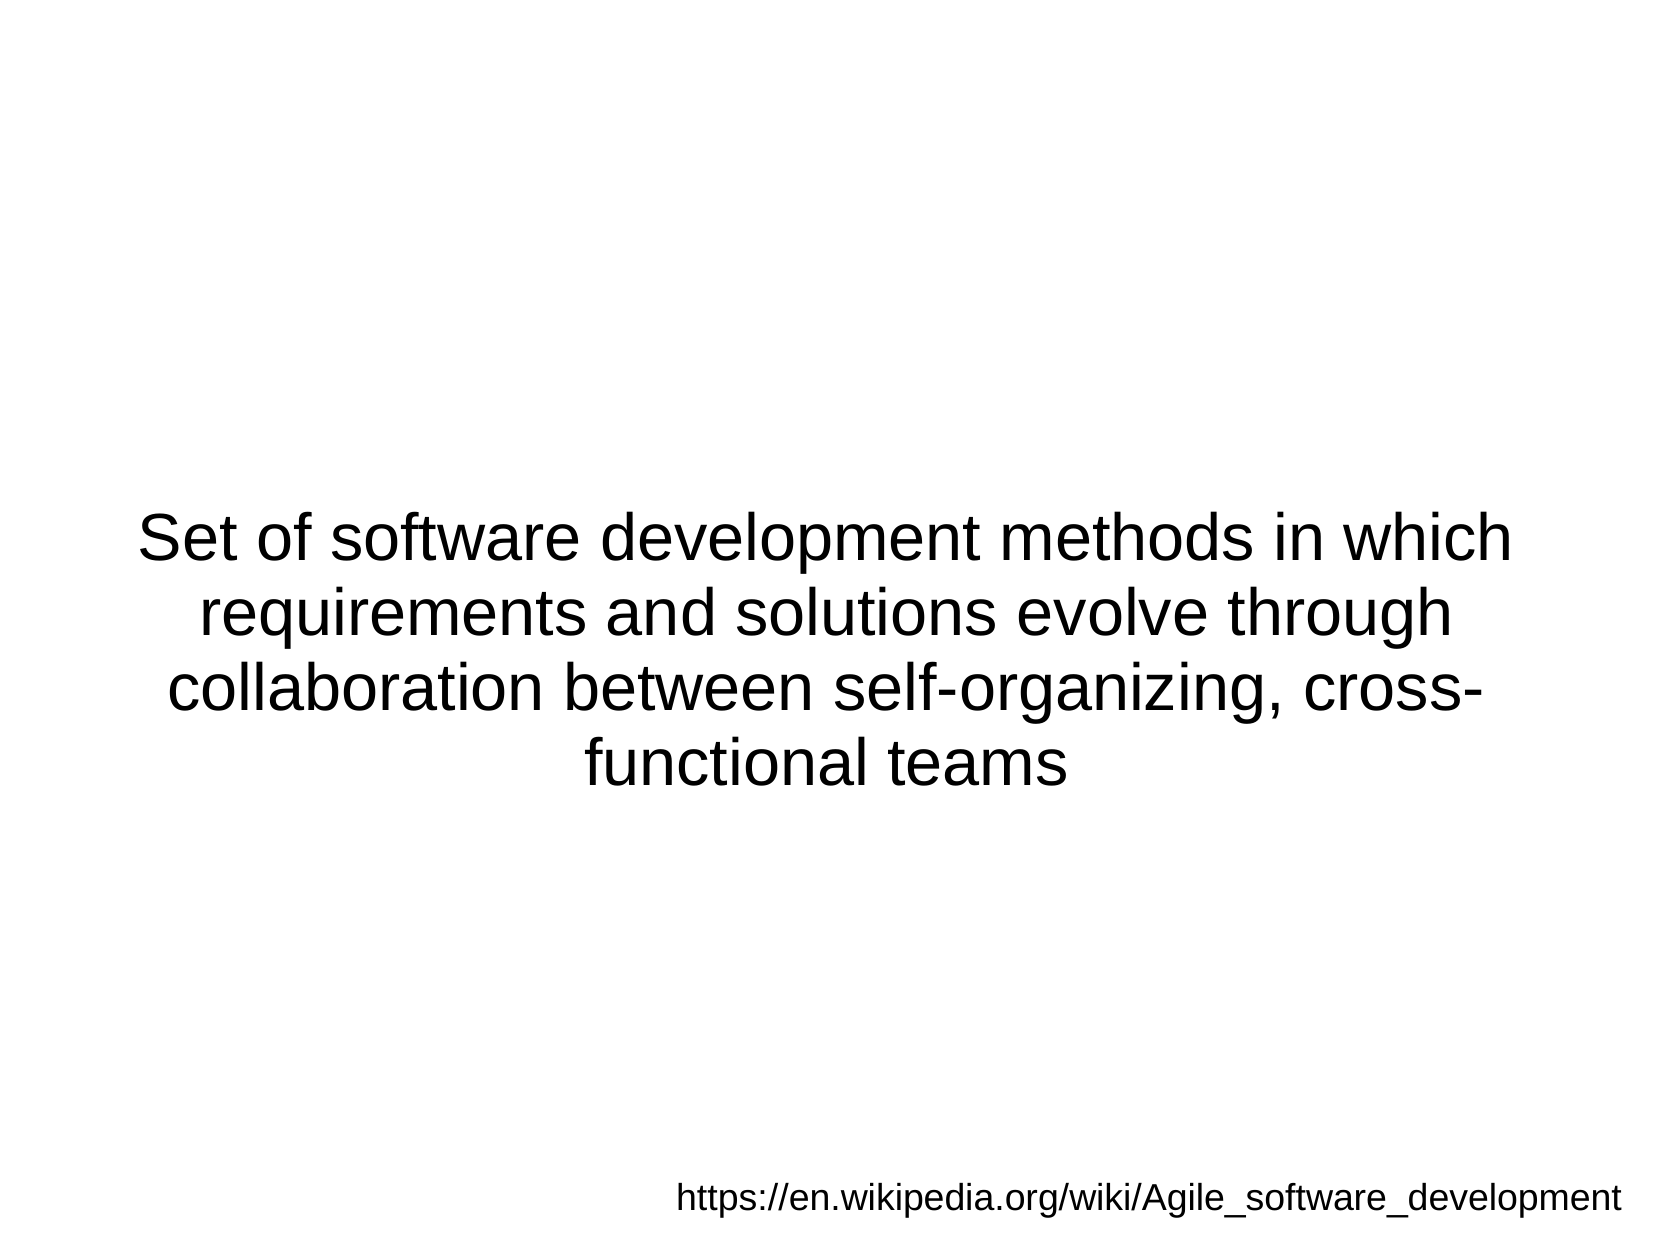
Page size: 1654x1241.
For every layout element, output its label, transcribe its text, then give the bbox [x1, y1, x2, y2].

text_box https://en.wikipedia.org/wiki/Agile_software_development [661, 1169, 1638, 1227]
subtitle Set of software development methods in which requirements and solutions evolve through collaboration between self-organizing, cross-functional teams [82, 290, 1571, 1010]
